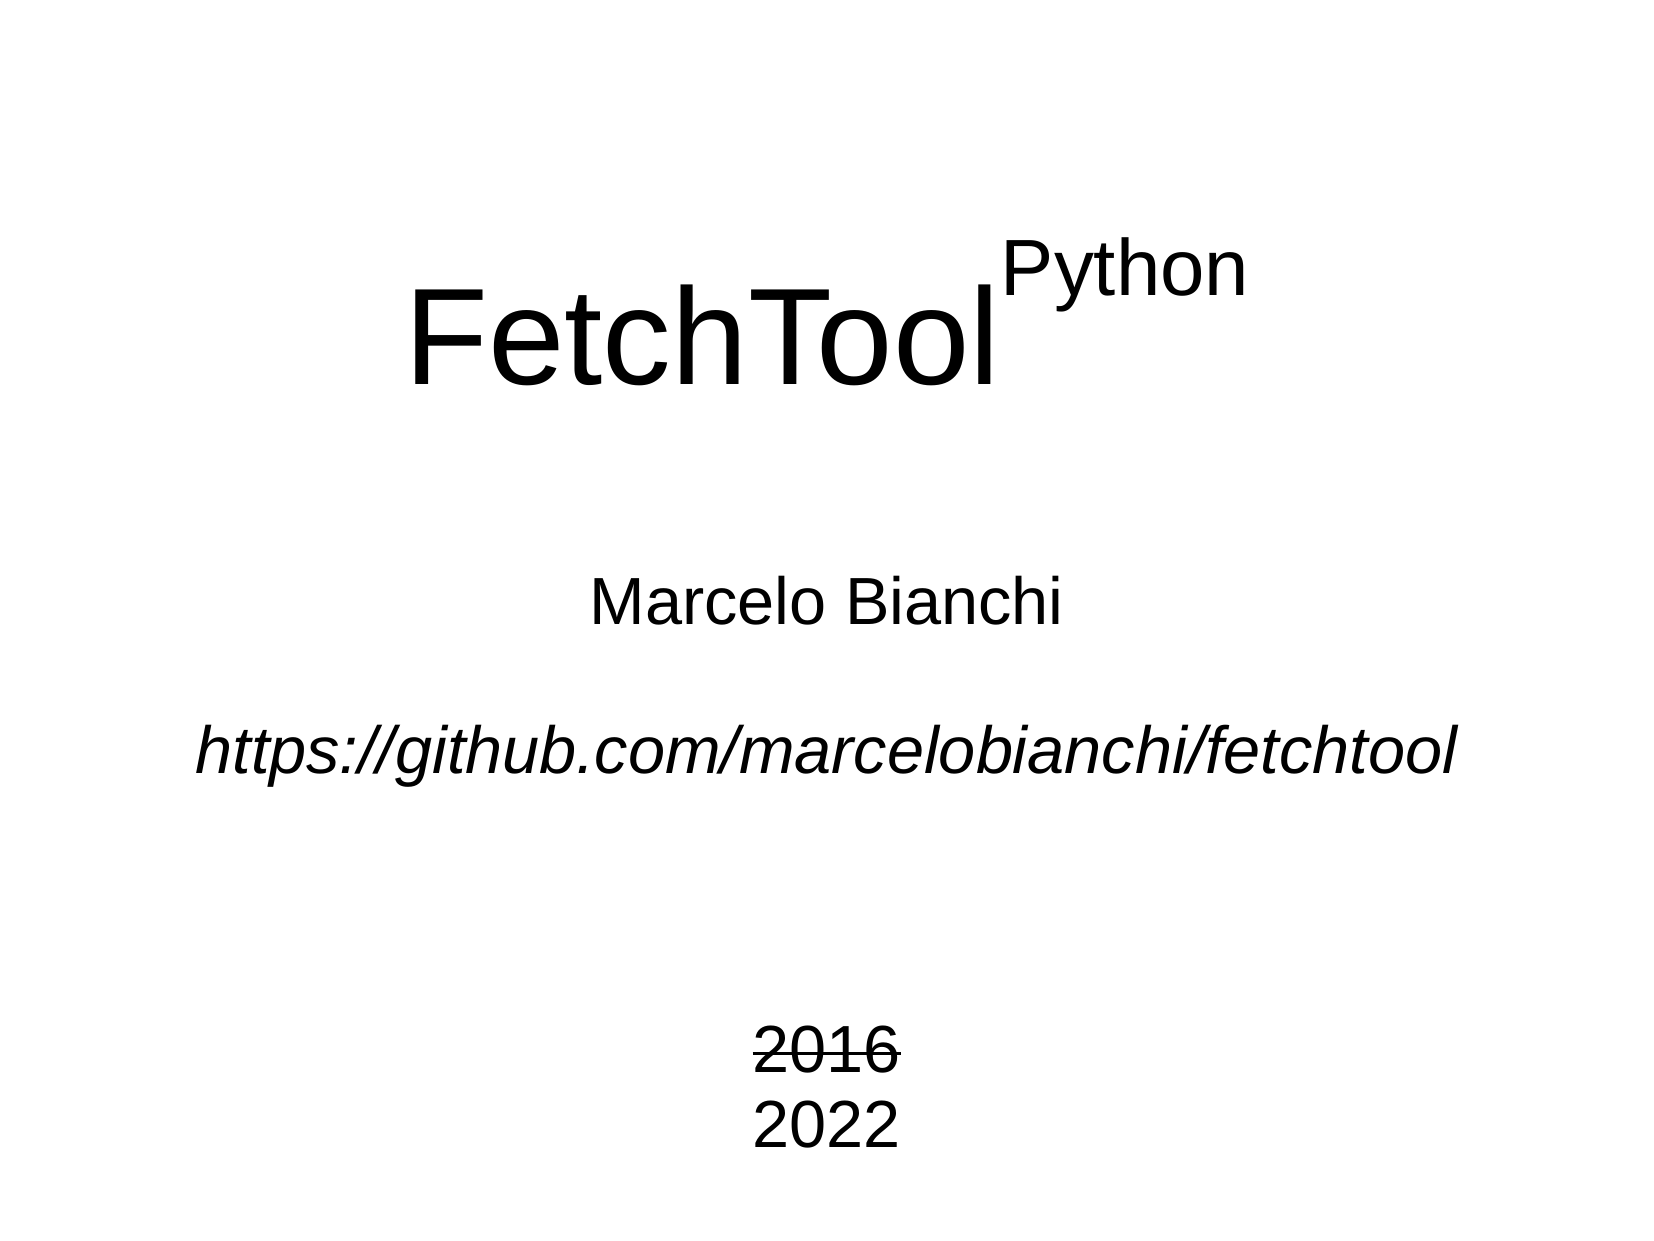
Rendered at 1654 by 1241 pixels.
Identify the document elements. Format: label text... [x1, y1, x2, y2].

subtitle FetchToolPython Marcelo Bianchi https://github.com/marcelobianchi/fetchtool 2016 2022 [82, 49, 1571, 1162]
